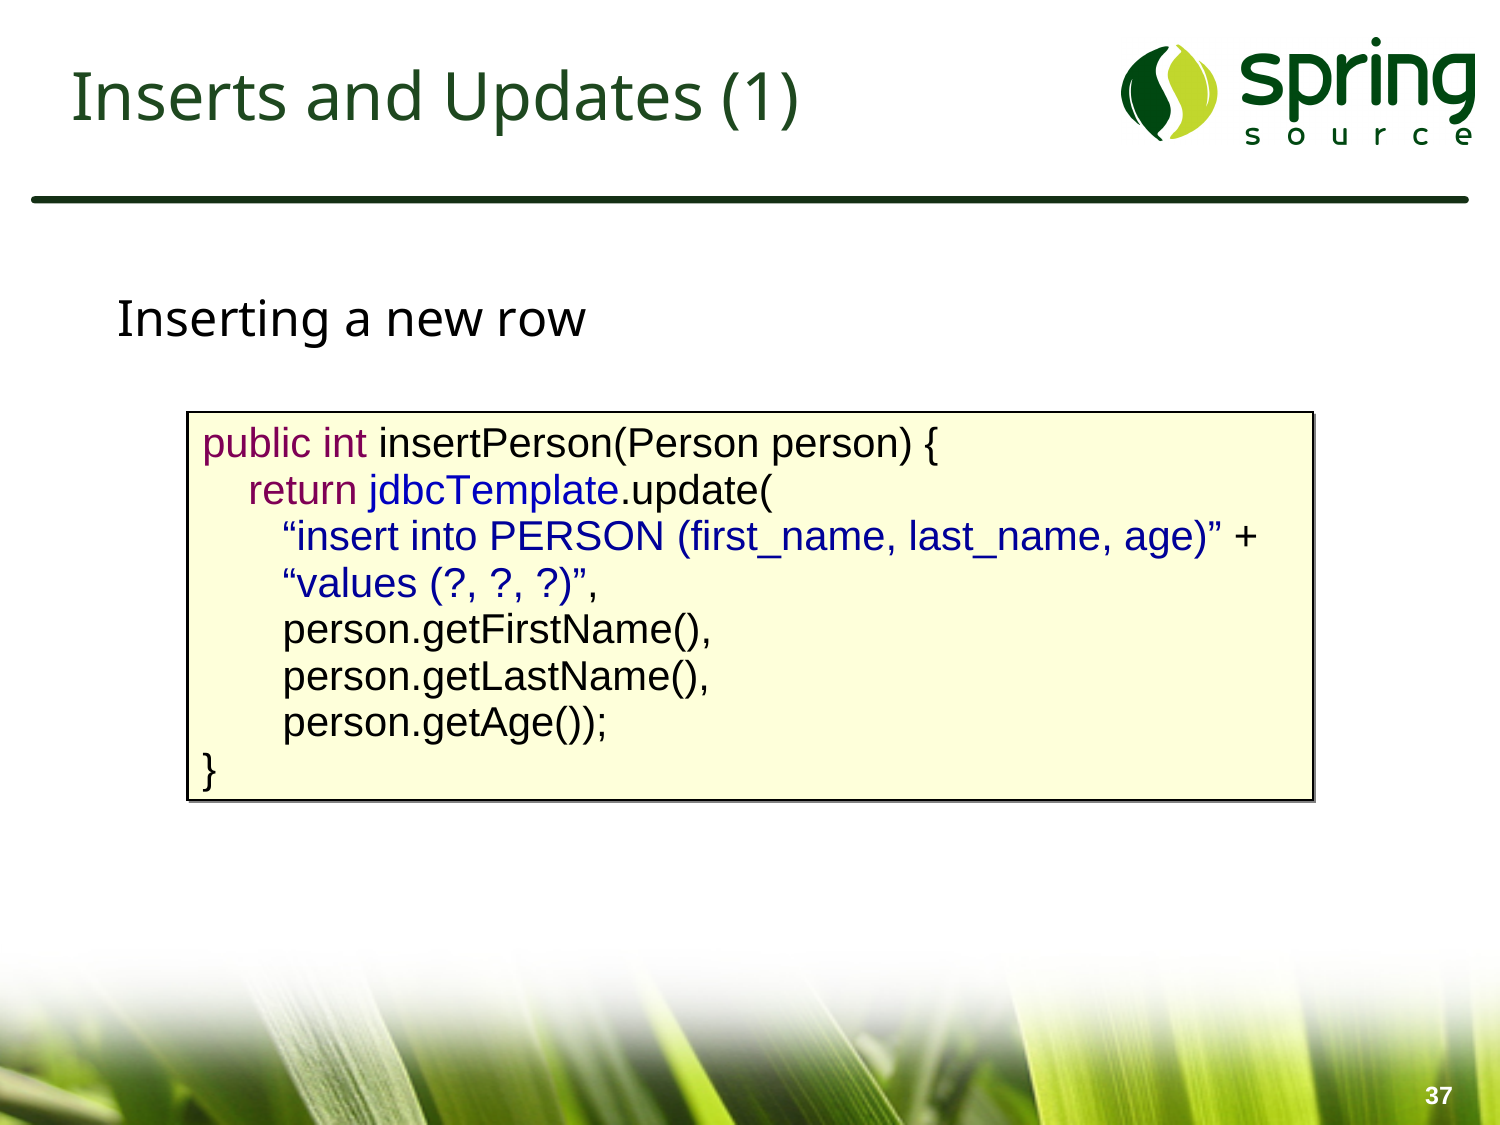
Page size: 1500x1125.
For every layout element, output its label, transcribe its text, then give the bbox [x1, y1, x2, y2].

picture [1121, 37, 1475, 145]
title Inserts and Updates (1) [56, 13, 1089, 176]
text_box public int insertPerson(Person person) { return jdbcTemplate.update( “insert into PERSON (first_name, last_name, age)” + “values (?, ?, ?)”, person.getFirstName(), person.getLastName(), person.getAge()); } [187, 412, 1313, 800]
list Inserting a new row [103, 275, 1394, 938]
picture [0, 944, 1500, 1125]
